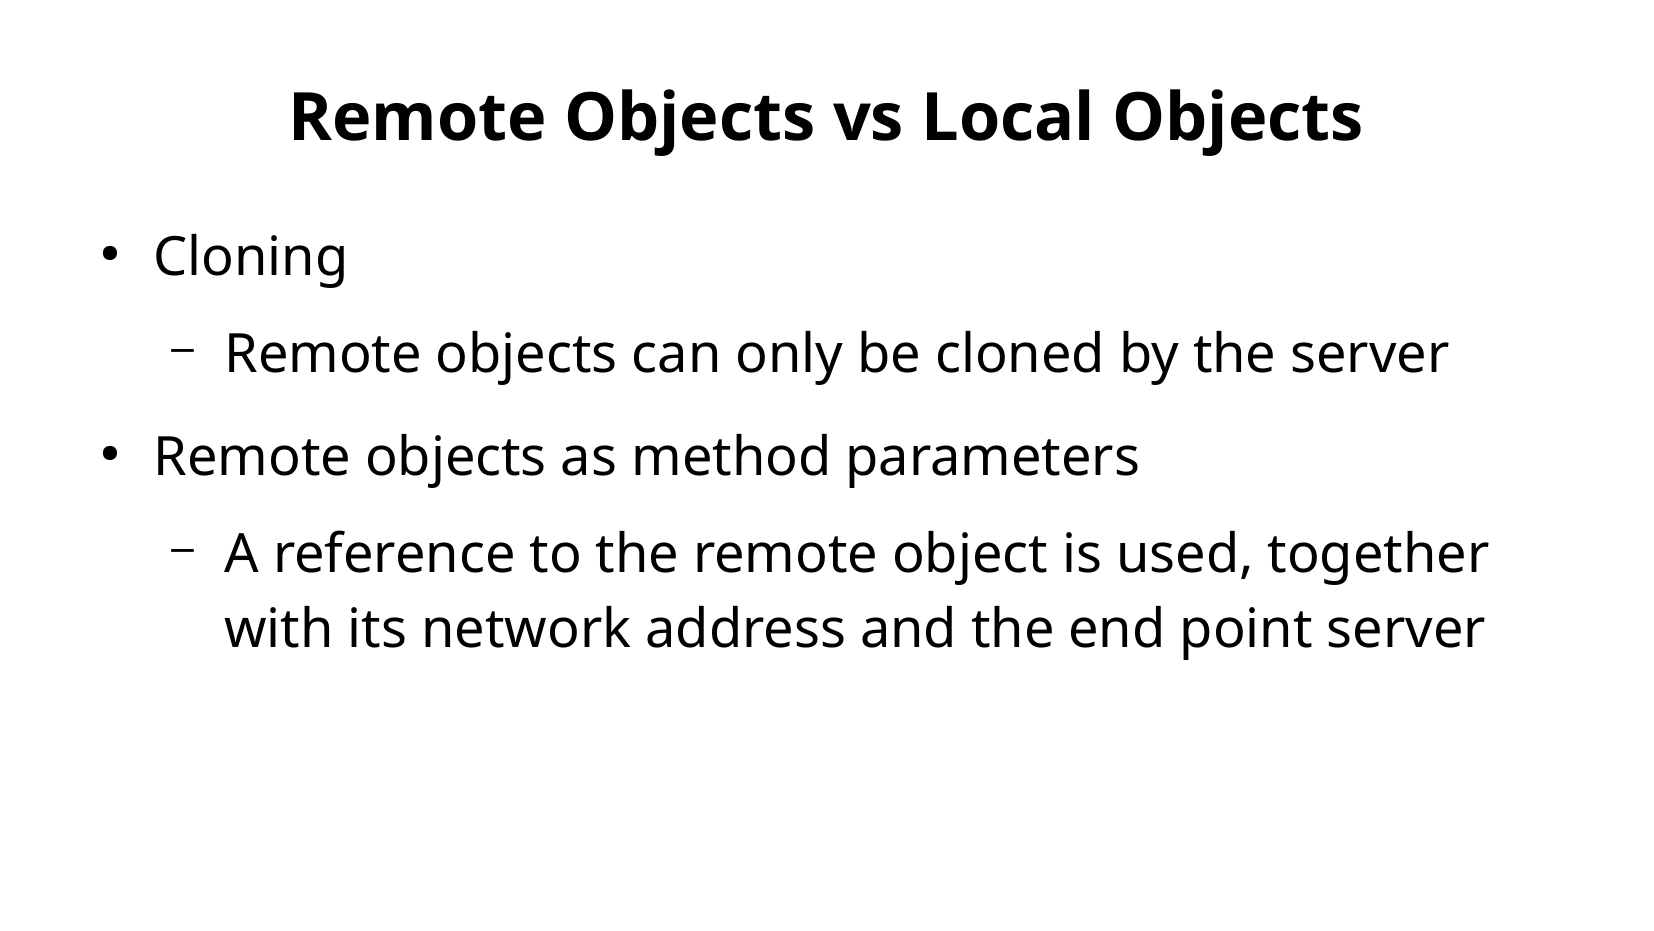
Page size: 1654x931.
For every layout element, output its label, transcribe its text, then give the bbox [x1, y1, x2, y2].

list Cloning Remote objects can only be cloned by the server Remote objects as method parameters A reference to the remote object is used, together with its network address and the end point server [82, 217, 1571, 757]
title Remote Objects vs Local Objects [82, 36, 1571, 193]
